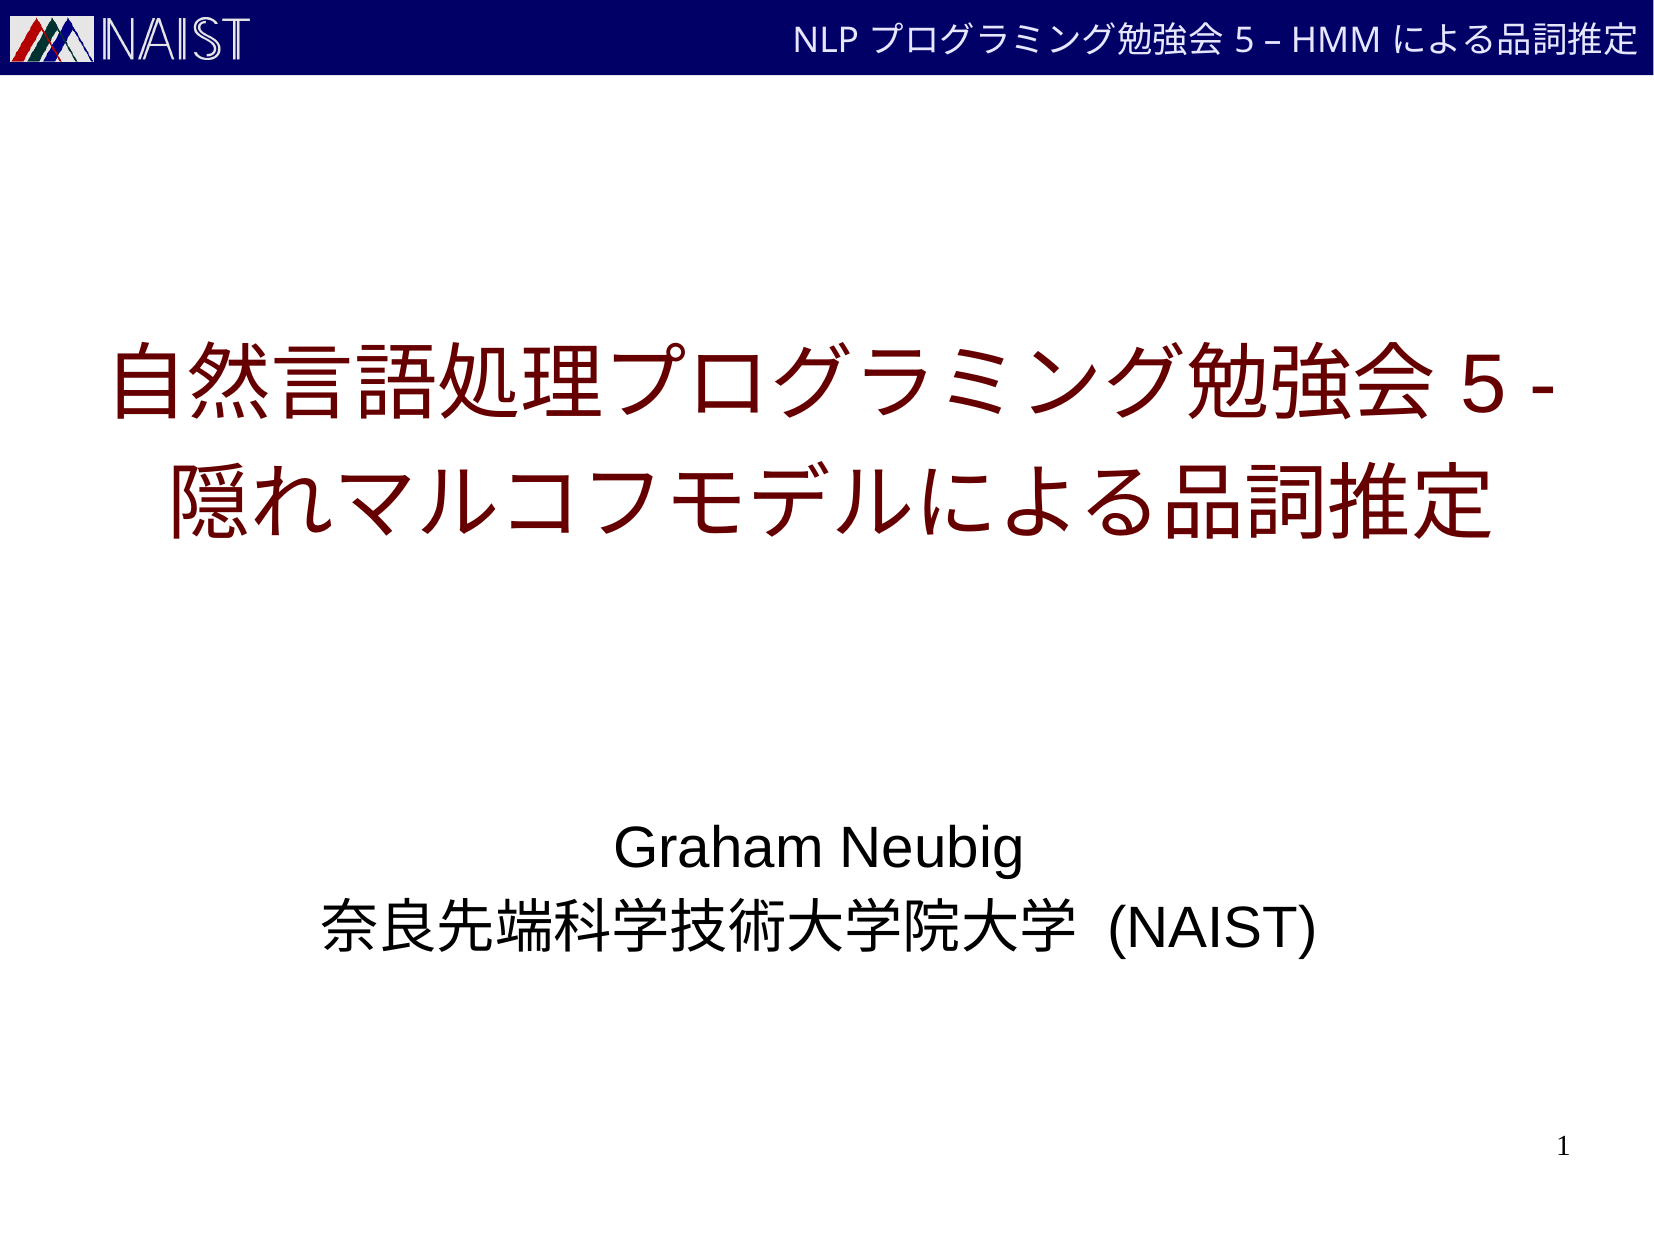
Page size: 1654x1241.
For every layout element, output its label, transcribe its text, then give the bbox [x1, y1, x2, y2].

title 自然言語処理プログラミング勉強会5 - 隠れマルコフモデルによる品詞推定 [86, 339, 1576, 533]
picture [102, 17, 251, 60]
picture [10, 16, 94, 62]
subtitle Graham Neubig 奈良先端科学技術大学院大学 (NAIST) [75, 780, 1564, 999]
